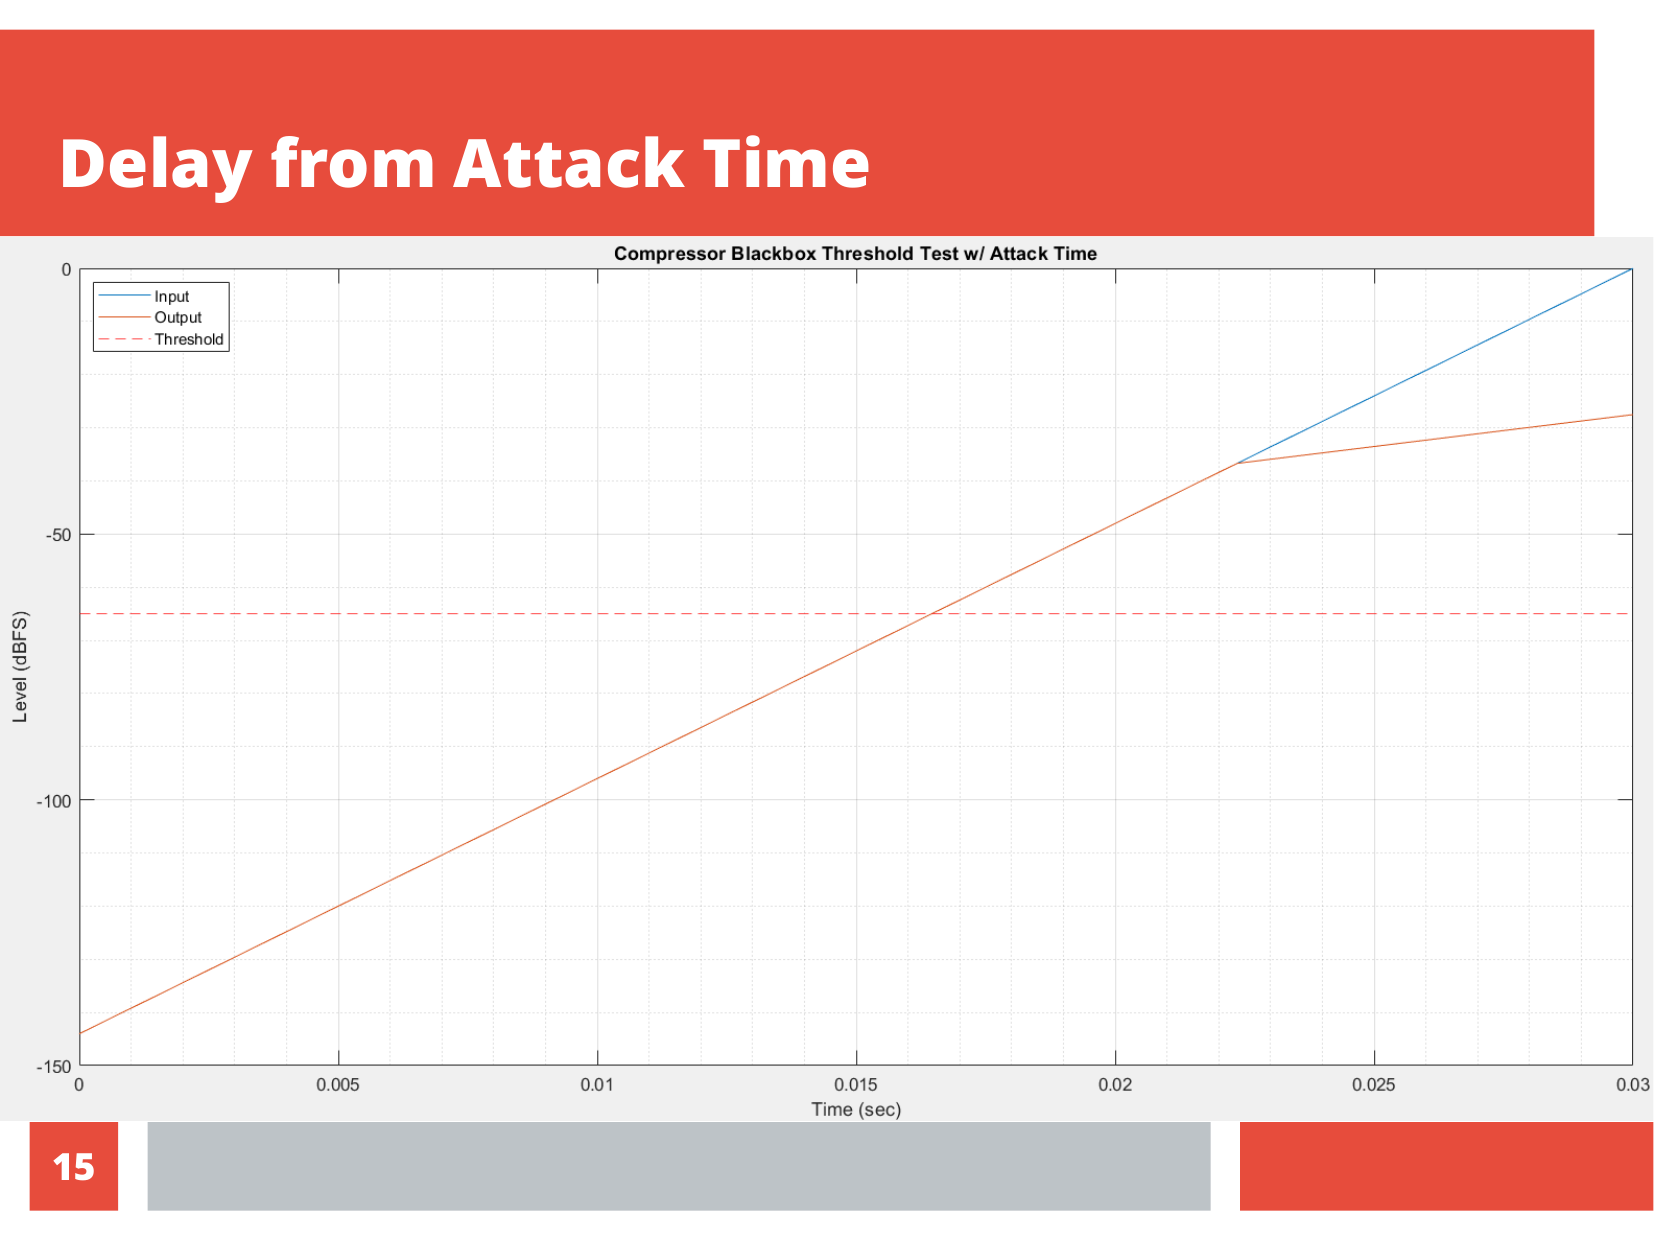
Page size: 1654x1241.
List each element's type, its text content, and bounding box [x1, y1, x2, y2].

title Delay from Attack Time [59, 59, 1595, 207]
picture [0, 237, 1654, 1122]
